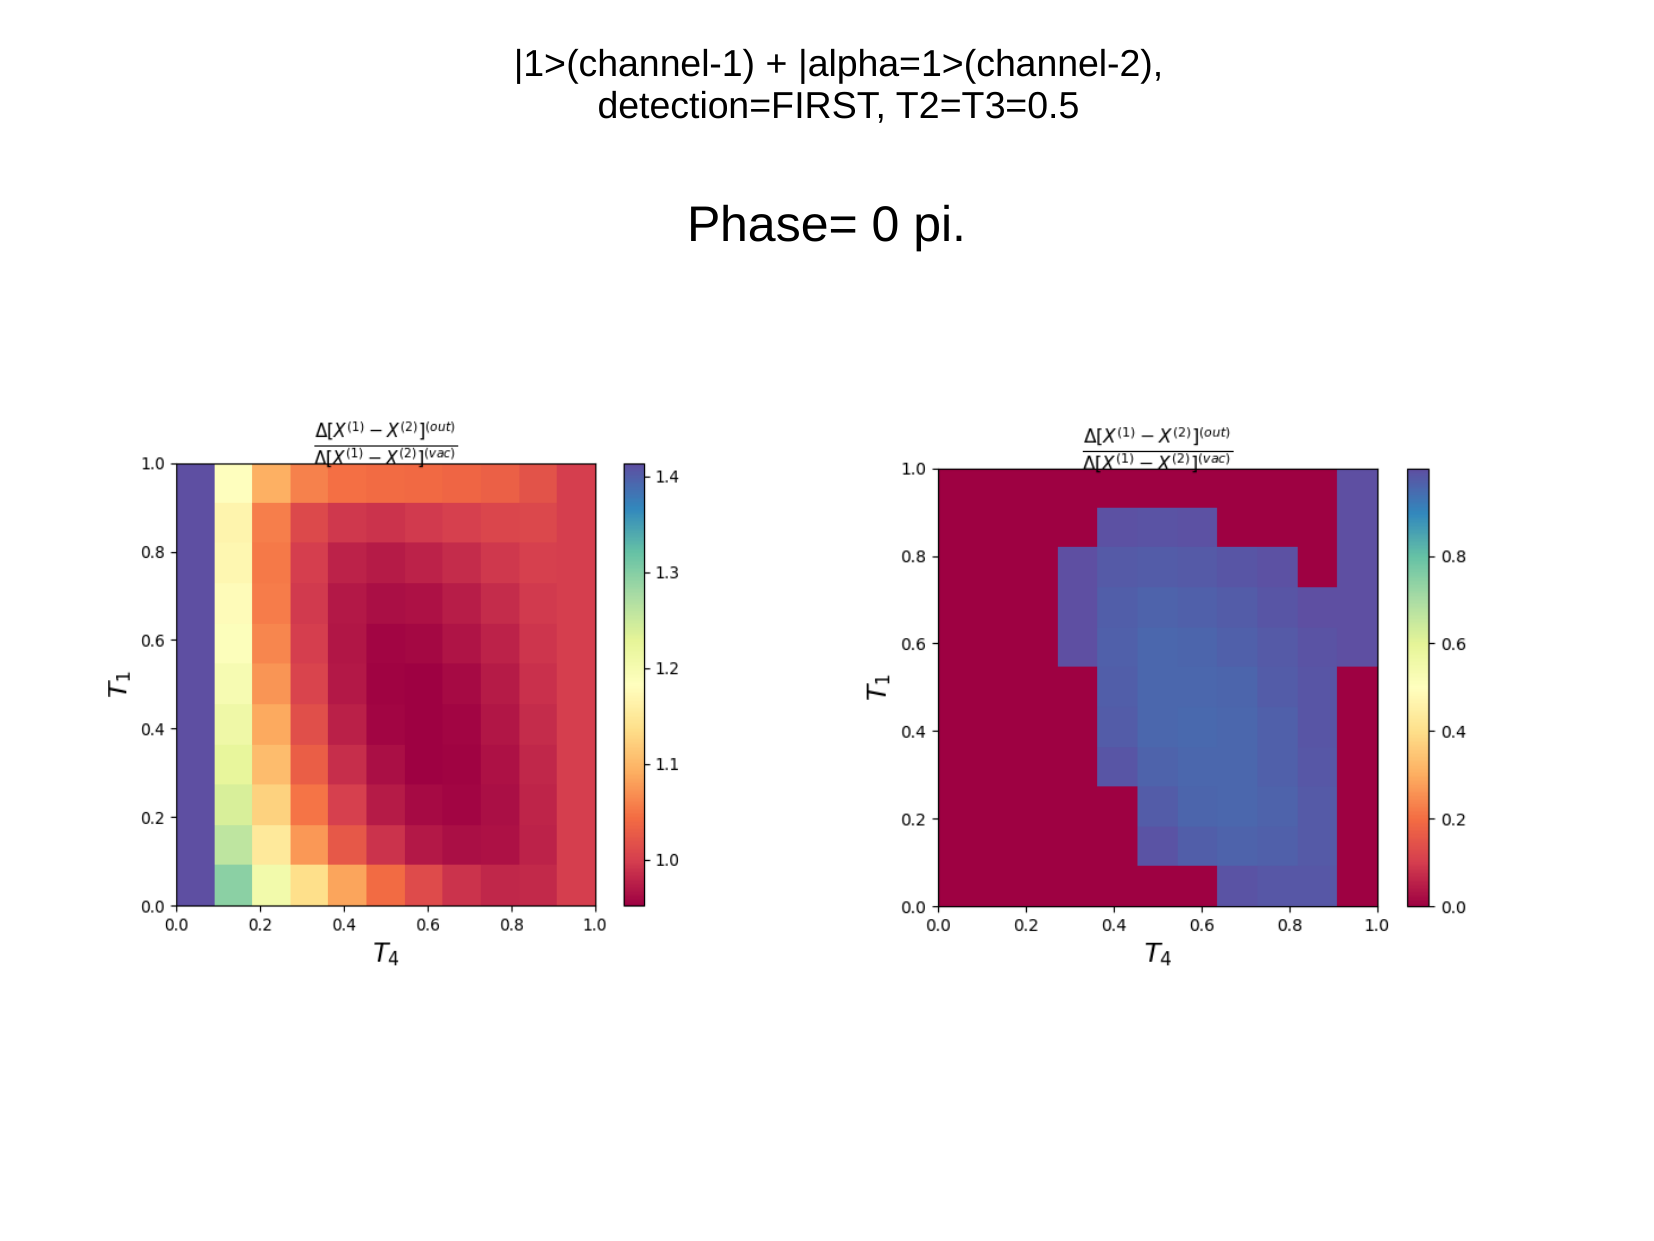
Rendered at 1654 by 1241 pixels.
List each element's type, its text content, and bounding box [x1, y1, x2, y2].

title |1>(channel-1) + |alpha=1>(channel-2), detection=FIRST, T2=T3=0.5 [448, 0, 1229, 178]
picture [811, 400, 1571, 969]
picture [55, 394, 780, 969]
title Phase= 0 pi. [578, 188, 1075, 260]
